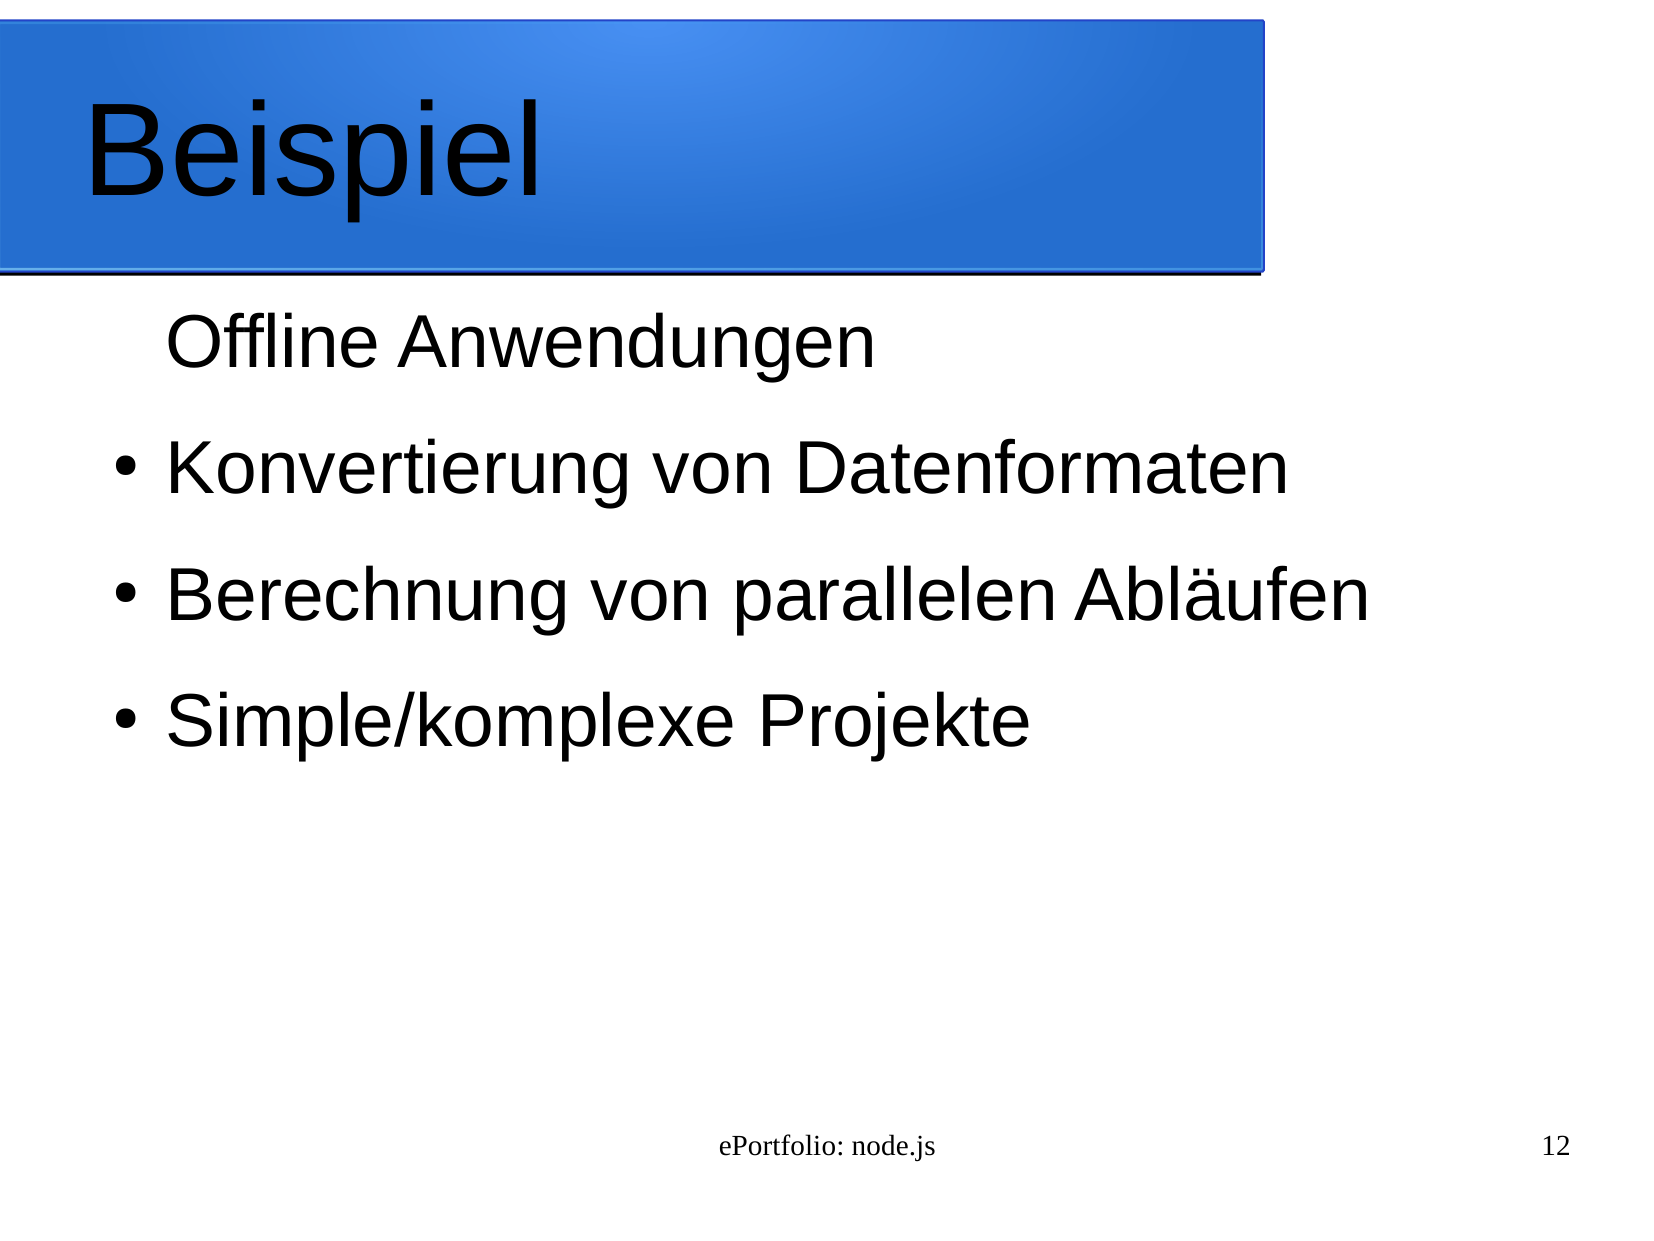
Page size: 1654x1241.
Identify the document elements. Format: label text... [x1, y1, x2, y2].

title Beispiel [82, 47, 1235, 252]
list Offline Anwendungen Konvertierung von Datenformaten Berechnung von parallelen Abläufen Simple/komplexe Projekte [94, 299, 1583, 1019]
